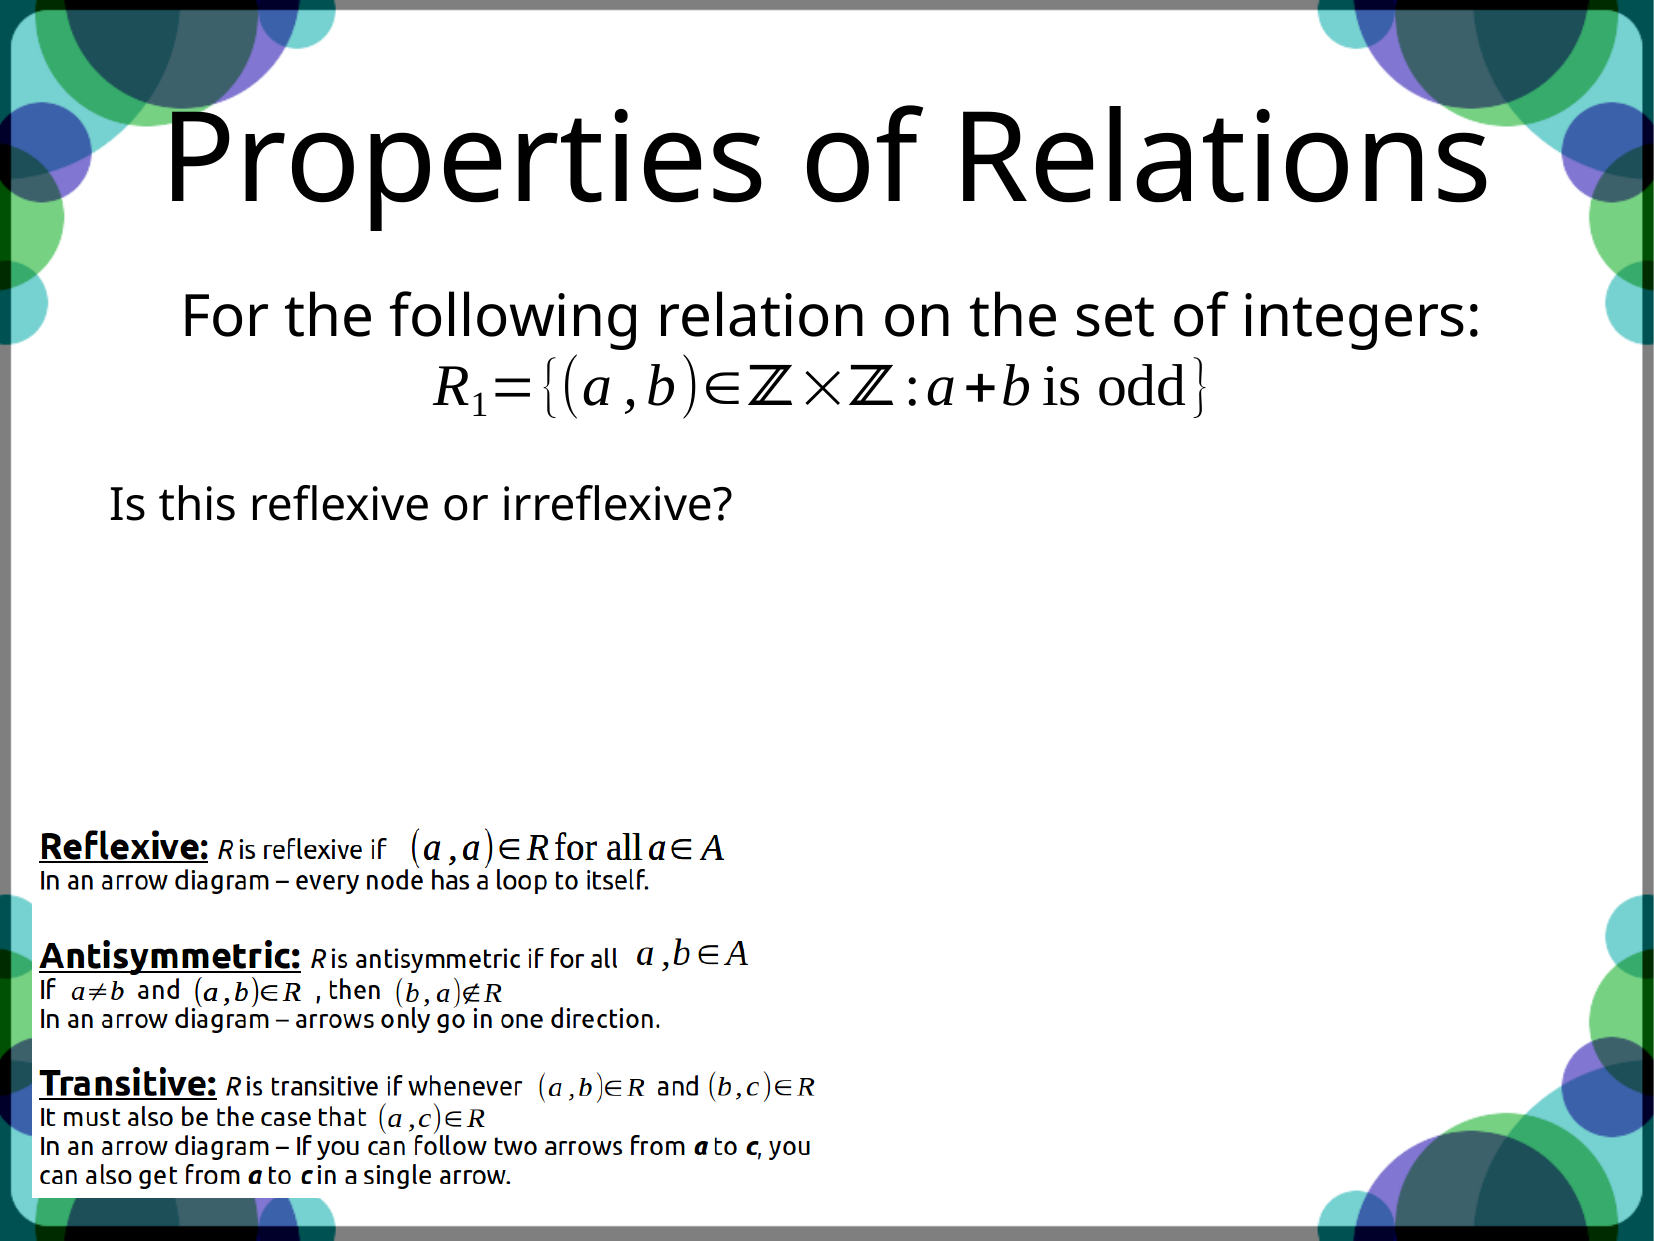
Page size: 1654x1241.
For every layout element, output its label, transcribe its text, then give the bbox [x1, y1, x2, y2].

picture [0, 0, 1654, 1241]
title Properties of Relations [82, 49, 1571, 257]
text_box Is this reflexive or irreflexive? [94, 464, 1563, 726]
chart [414, 350, 1229, 427]
text_box For the following relation on the set of integers: [173, 274, 1489, 387]
